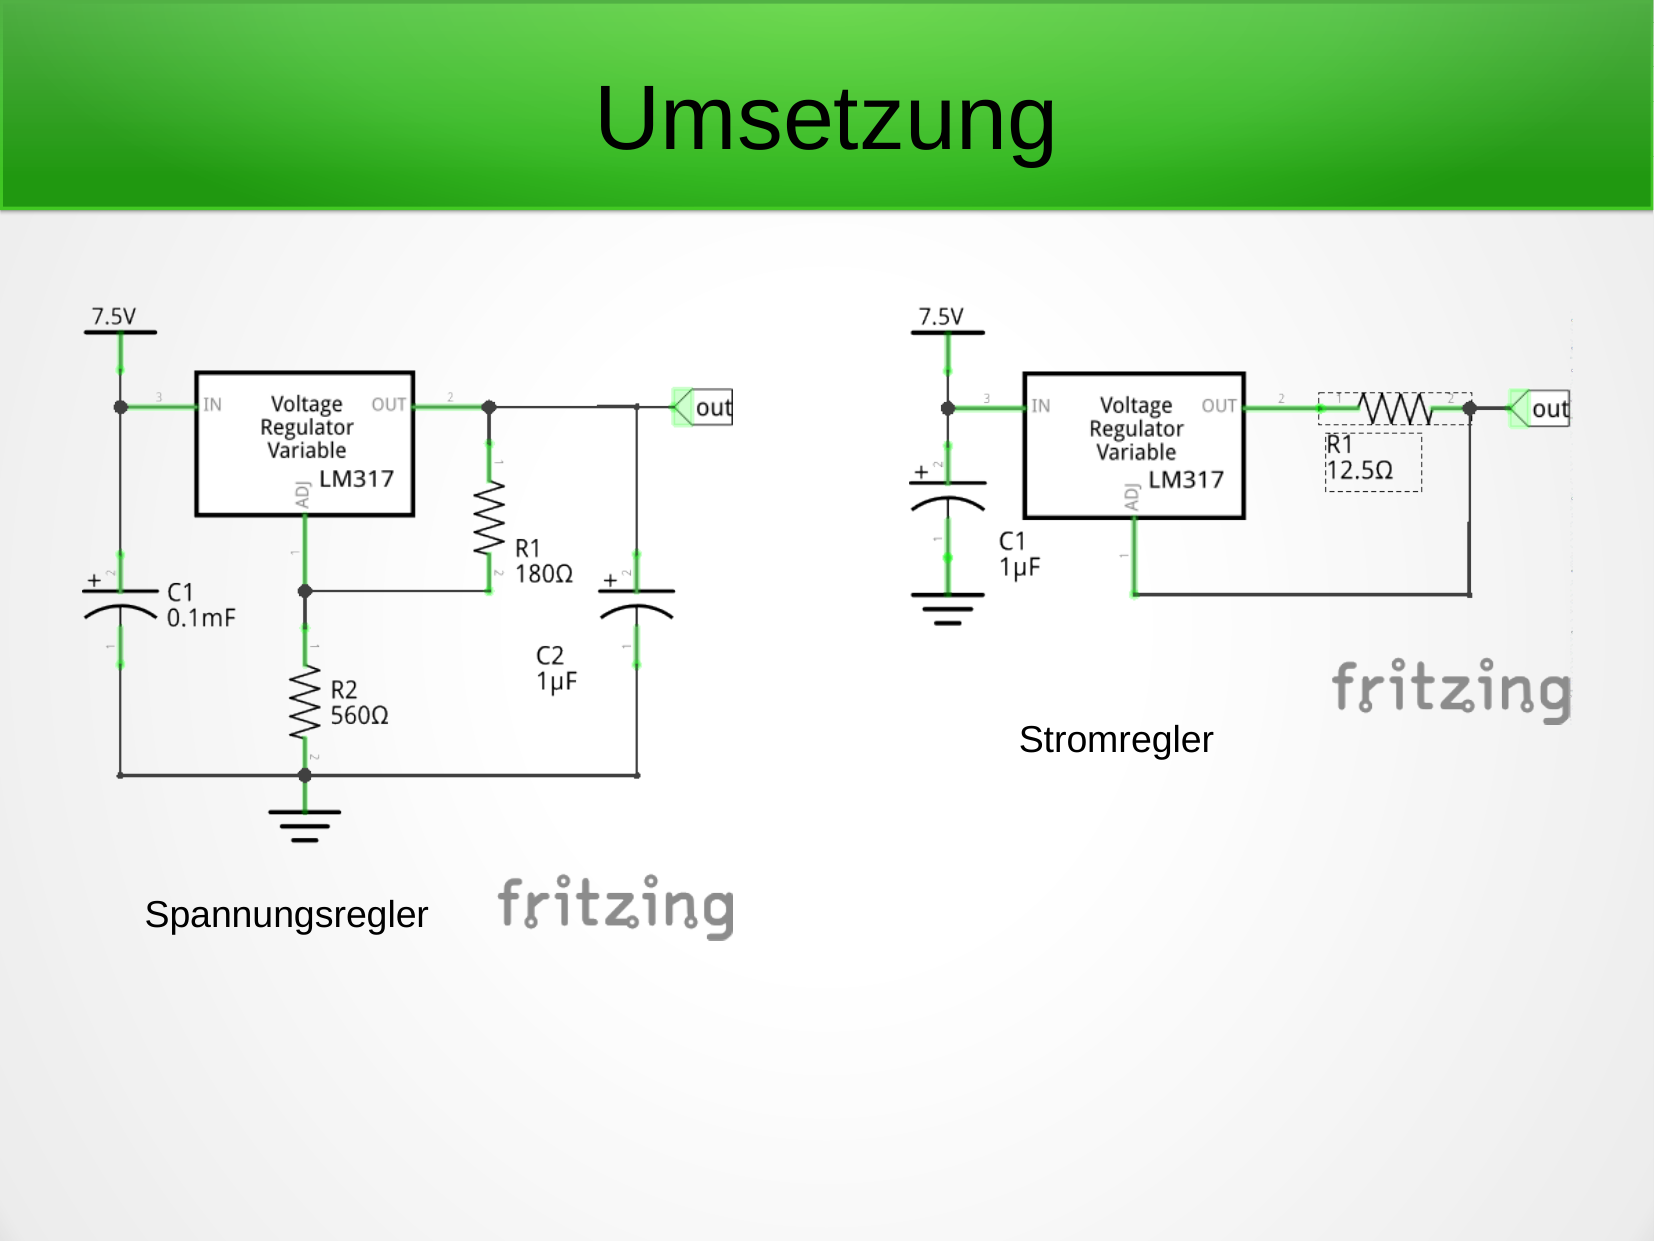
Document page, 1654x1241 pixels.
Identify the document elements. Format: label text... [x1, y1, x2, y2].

title Umsetzung [82, 47, 1571, 189]
picture [909, 299, 1573, 725]
text_box Spannungsregler [129, 885, 461, 943]
text_box Stromregler [1003, 710, 1241, 768]
picture [82, 299, 733, 941]
